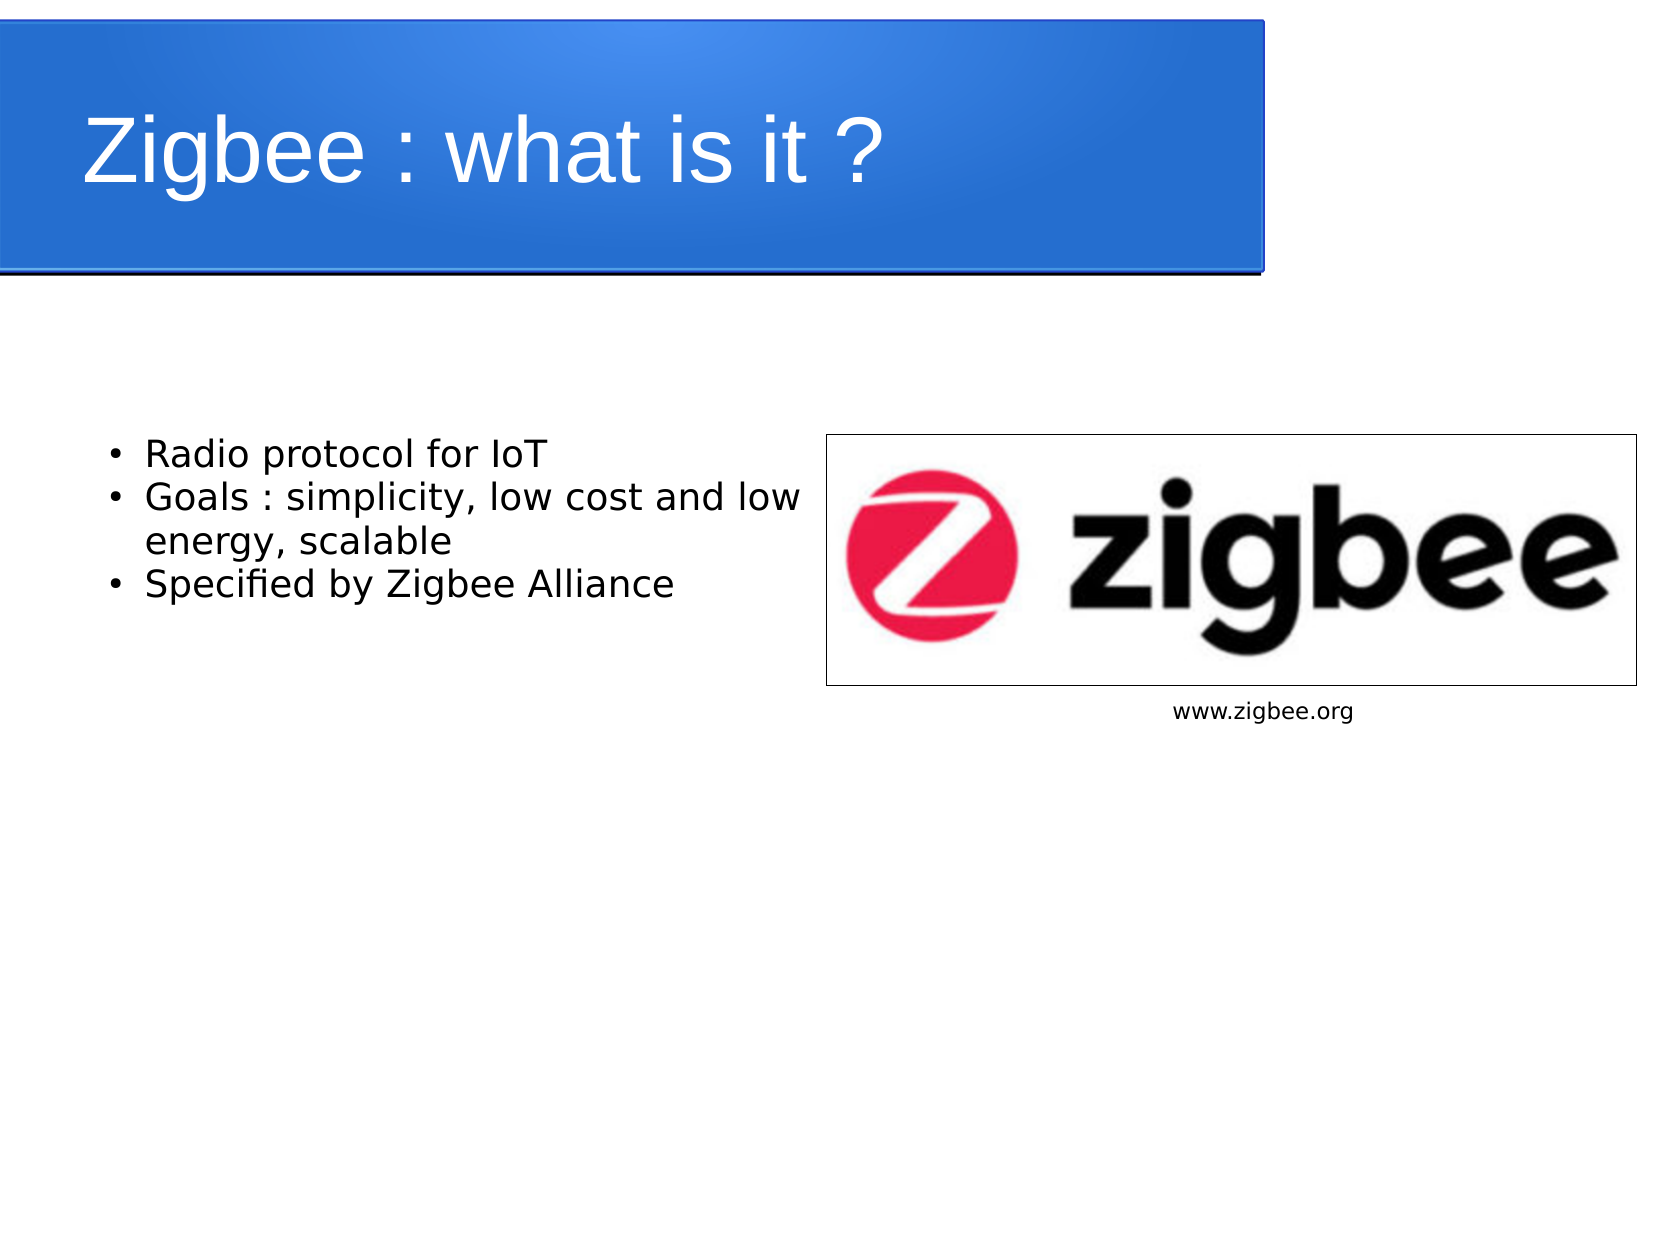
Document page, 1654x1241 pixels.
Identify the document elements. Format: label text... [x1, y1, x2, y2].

text_box Radio protocol for IoT Goals : simplicity, low cost and low energy, scalable Specified by Zigbee Alliance [94, 425, 839, 615]
title Zigbee : what is it ? [82, 47, 1235, 252]
text_box www.zigbee.org [1157, 690, 1371, 733]
picture [826, 434, 1637, 686]
